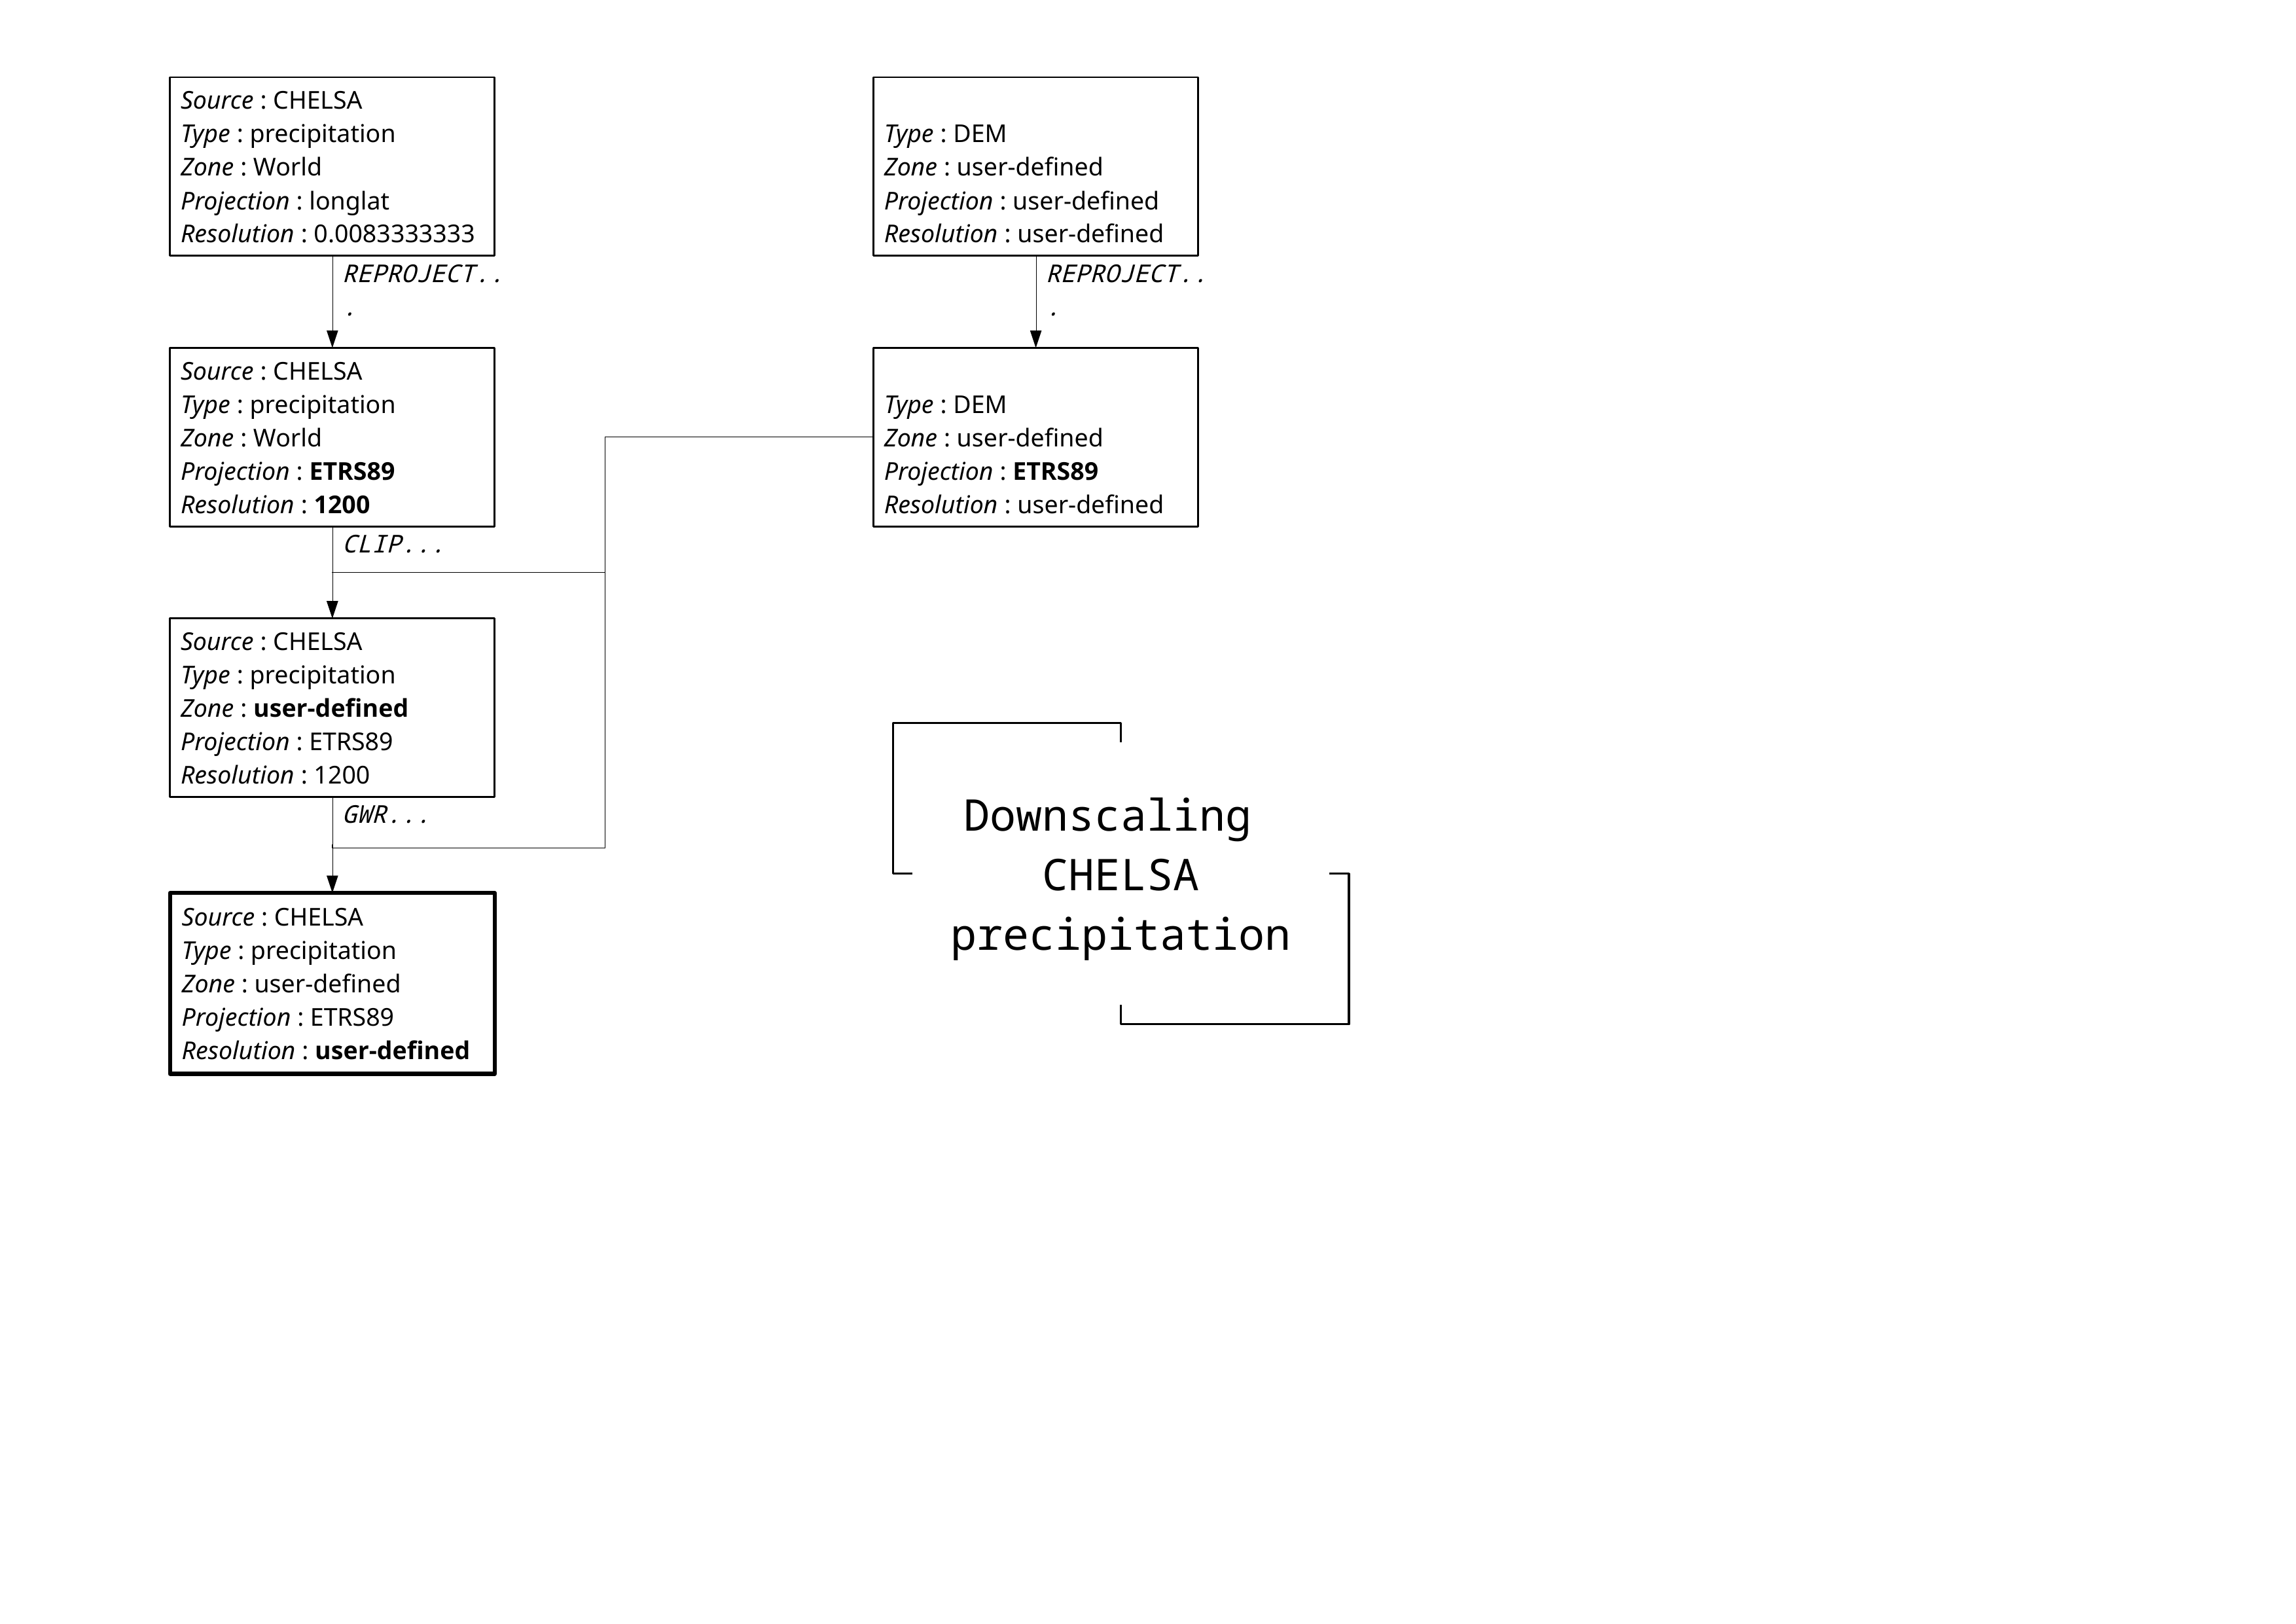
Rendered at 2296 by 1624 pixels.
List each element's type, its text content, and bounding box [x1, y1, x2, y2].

text_box Downscaling CHELSA precipitation [912, 742, 1330, 1005]
text_box REPROJECT... [1035, 251, 1222, 294]
text_box CLIP... [332, 522, 518, 565]
text_box Source : CHELSA Type : precipitation Zone : World Projection : longlat Resolution : 0.0083333333 [170, 77, 495, 239]
text_box Type : DEM Zone : user-defined Projection : ETRS89 Resolution : user-defined [873, 348, 1198, 509]
text_box Source : CHELSA Type : precipitation Zone : user-defined Projection : ETRS89 Resolution : user-defined [170, 893, 495, 1057]
text_box Type : DEM Zone : user-defined Projection : user-defined Resolution : user-defined [873, 77, 1198, 239]
text_box Source : CHELSA Type : precipitation Zone : World Projection : ETRS89 Resolution : 1200 [170, 348, 495, 510]
text_box Source : CHELSA Type : precipitation Zone : user-defined Projection : ETRS89 Resolution : 1200 [170, 618, 495, 780]
text_box GWR... [332, 792, 518, 835]
text_box REPROJECT... [332, 251, 518, 294]
